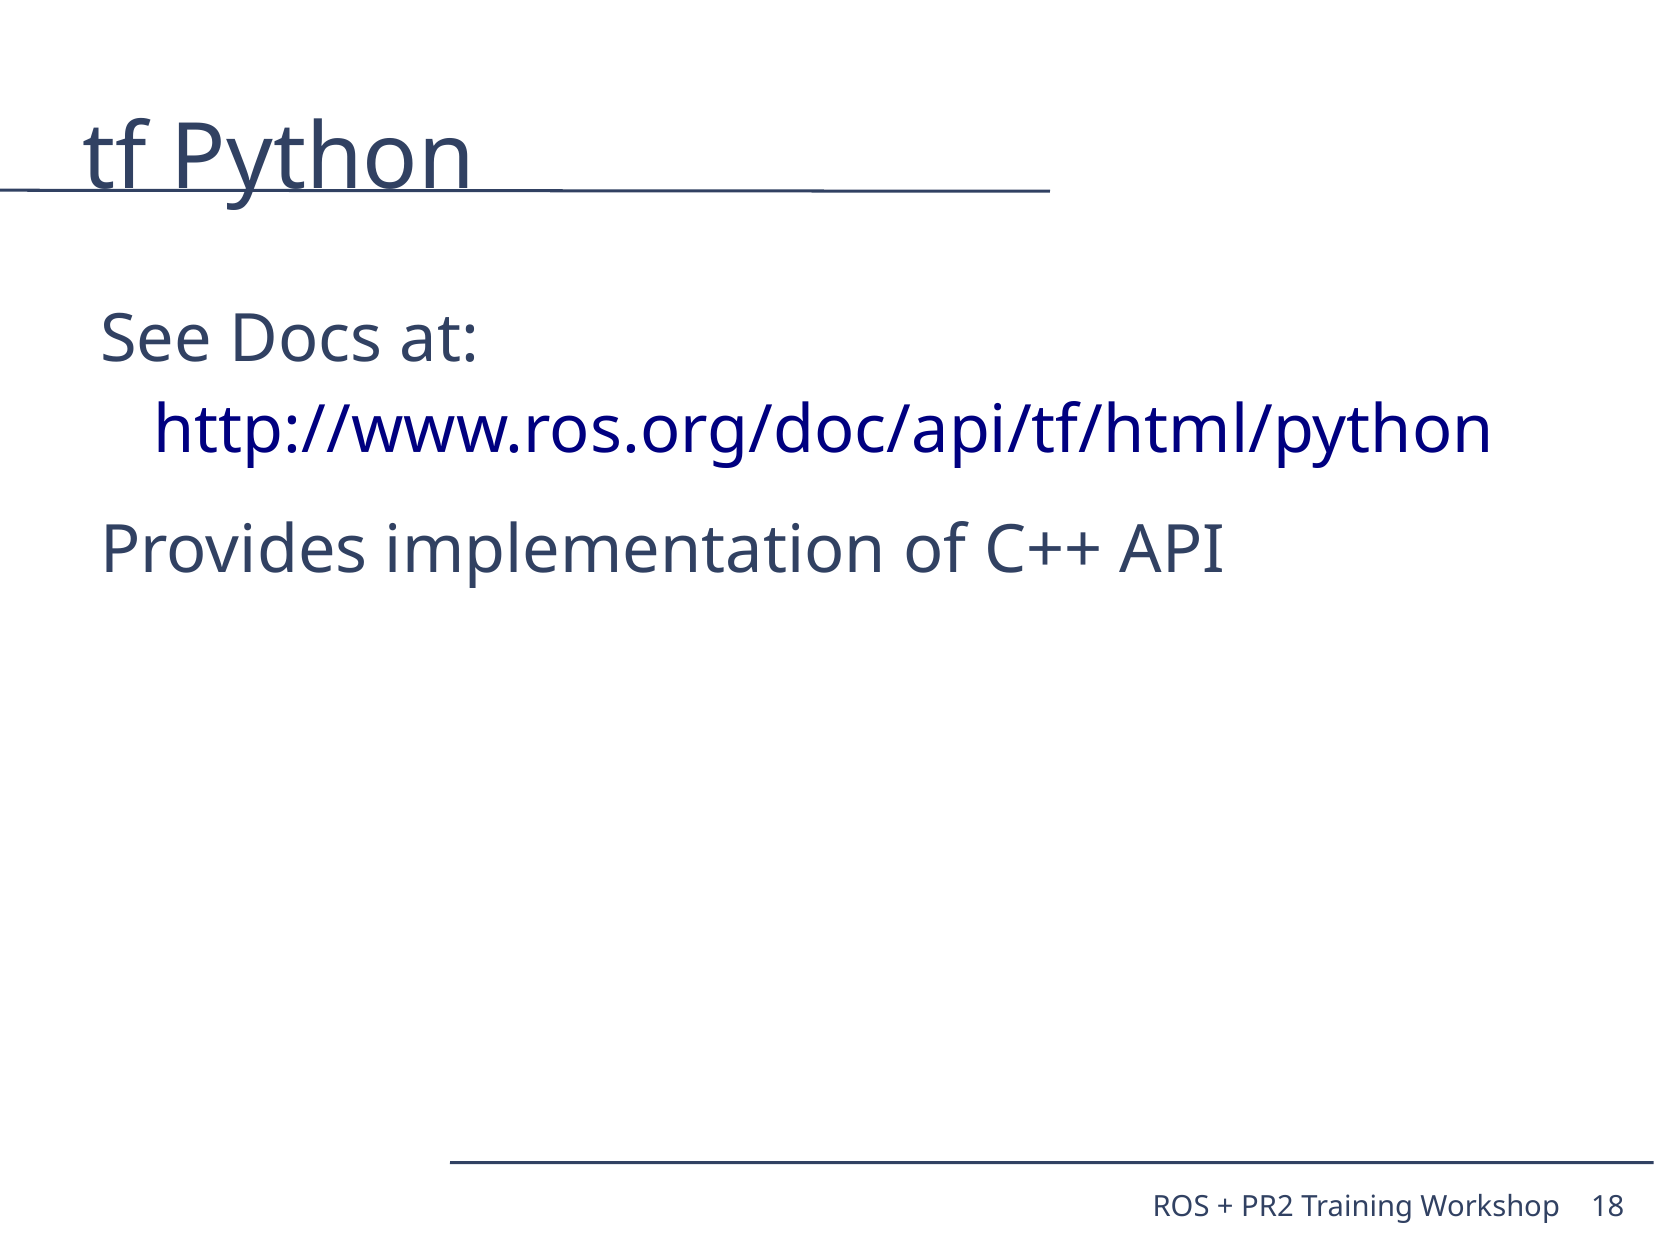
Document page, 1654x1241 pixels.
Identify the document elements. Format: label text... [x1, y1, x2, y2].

list See Docs at: http://www.ros.org/doc/api/tf/html/python Provides implementation of C++ API [82, 290, 1571, 1109]
title tf Python [82, 56, 1571, 250]
